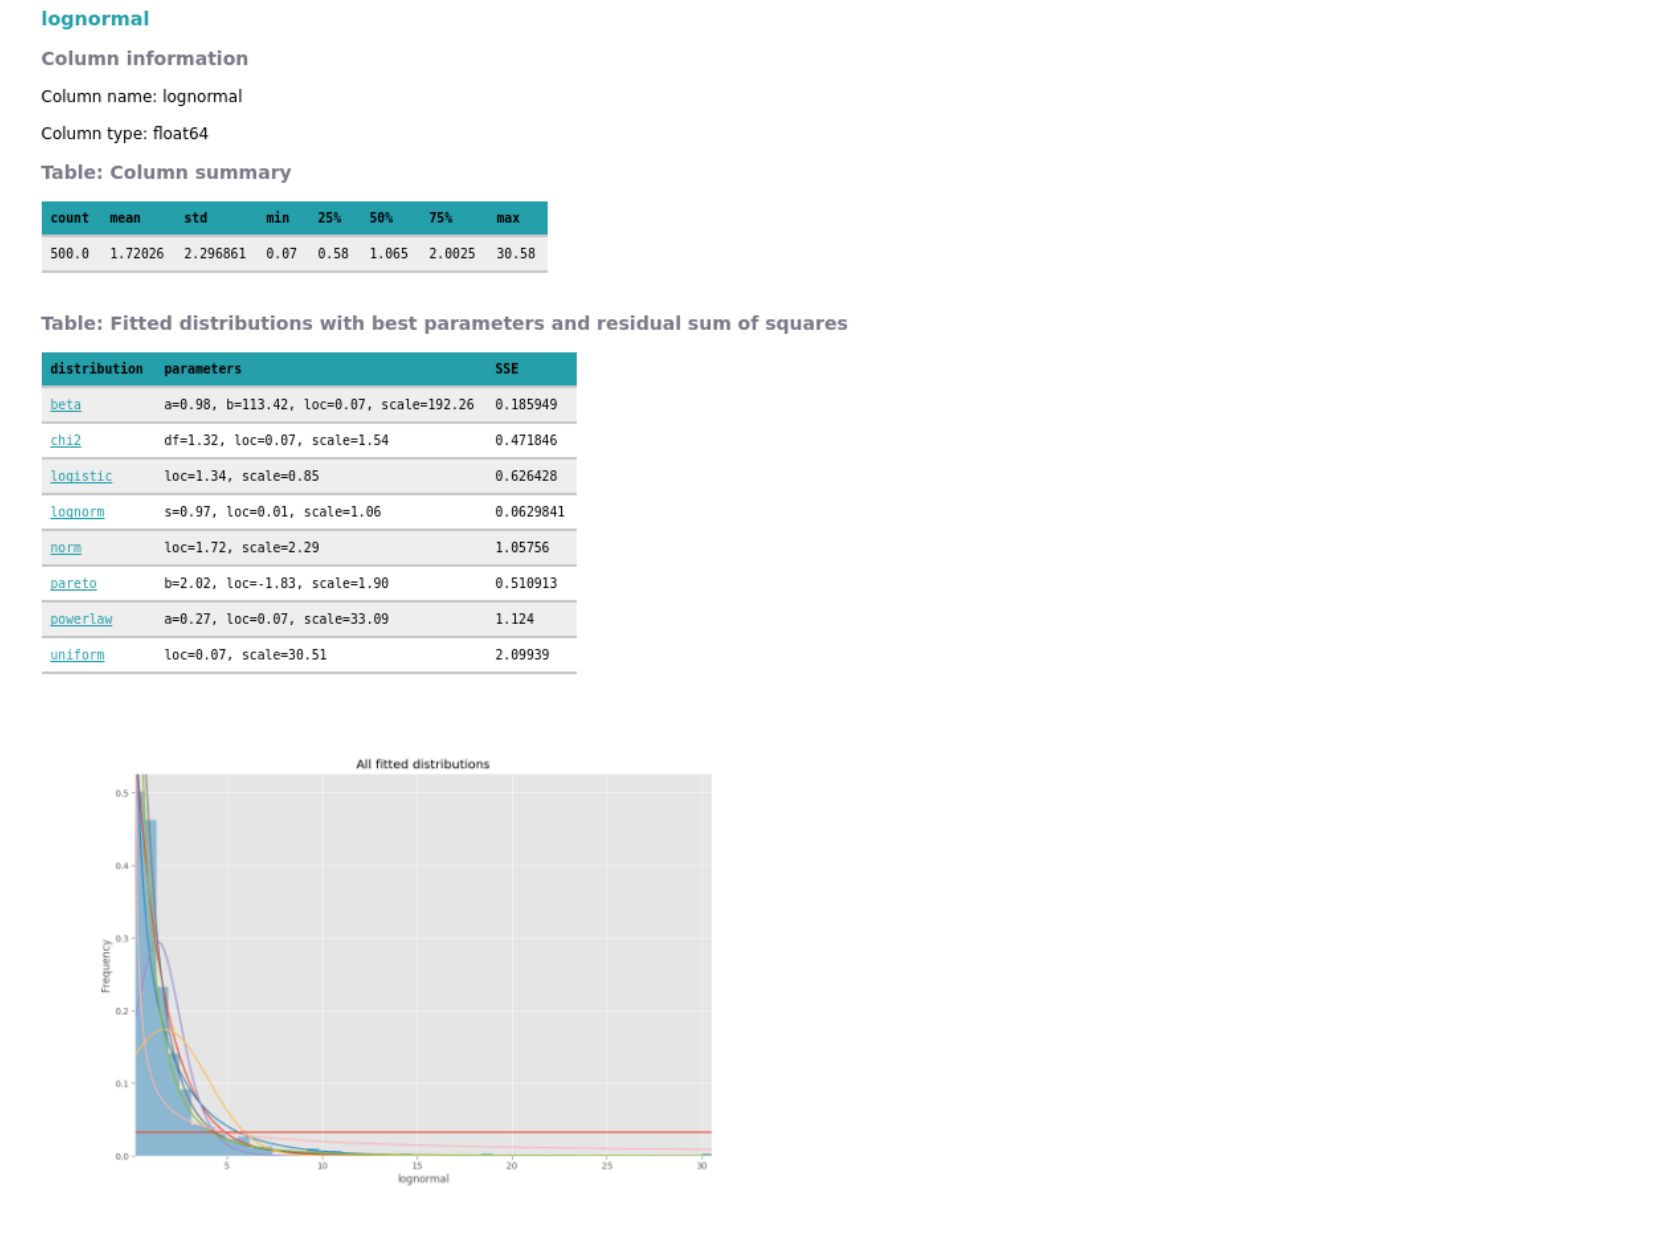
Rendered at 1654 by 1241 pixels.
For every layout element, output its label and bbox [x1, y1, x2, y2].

picture [34, 0, 1006, 1241]
